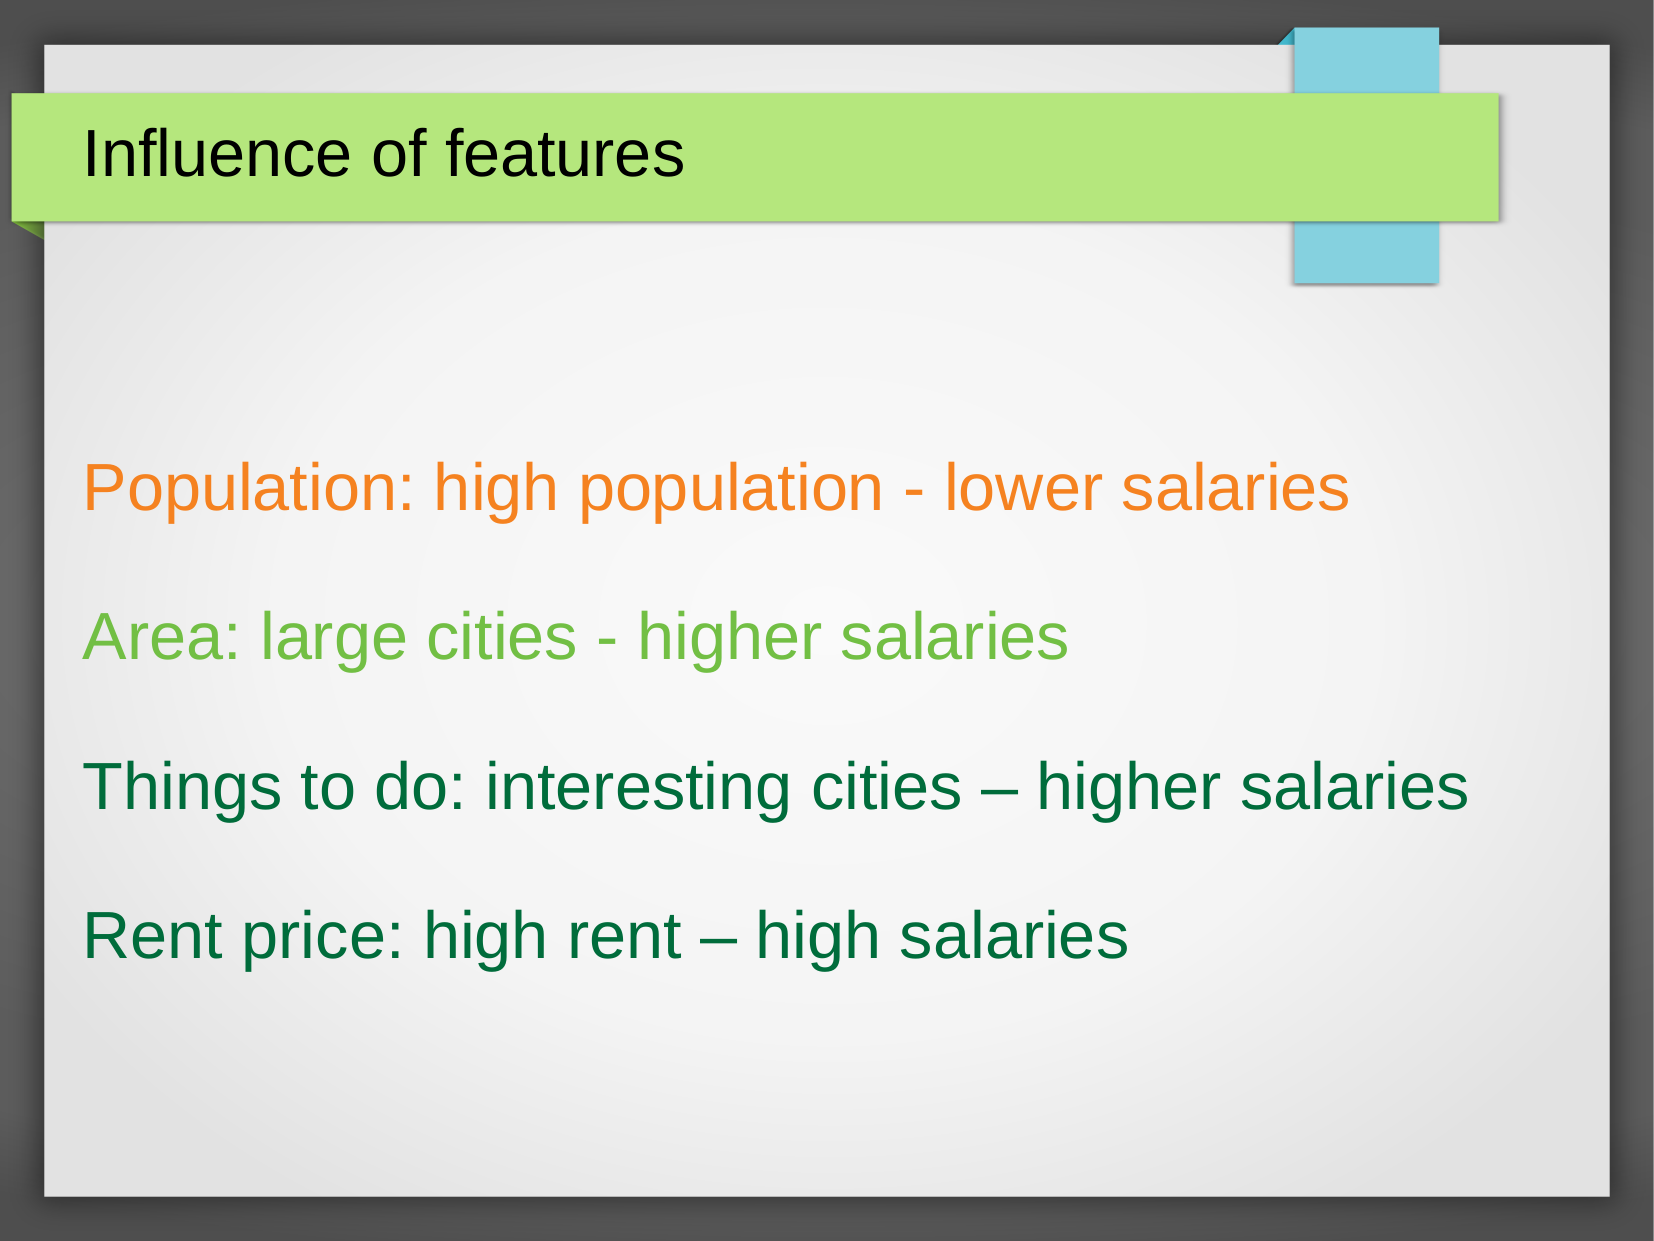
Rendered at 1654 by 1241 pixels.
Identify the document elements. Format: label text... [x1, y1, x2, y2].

picture [0, 0, 1654, 1241]
subtitle Population: high population - lower salaries Area: large cities - higher salaries Things to do: interesting cities – higher salaries Rent price: high rent – high salaries [82, 300, 1571, 1113]
title Influence of features [82, 94, 1264, 213]
